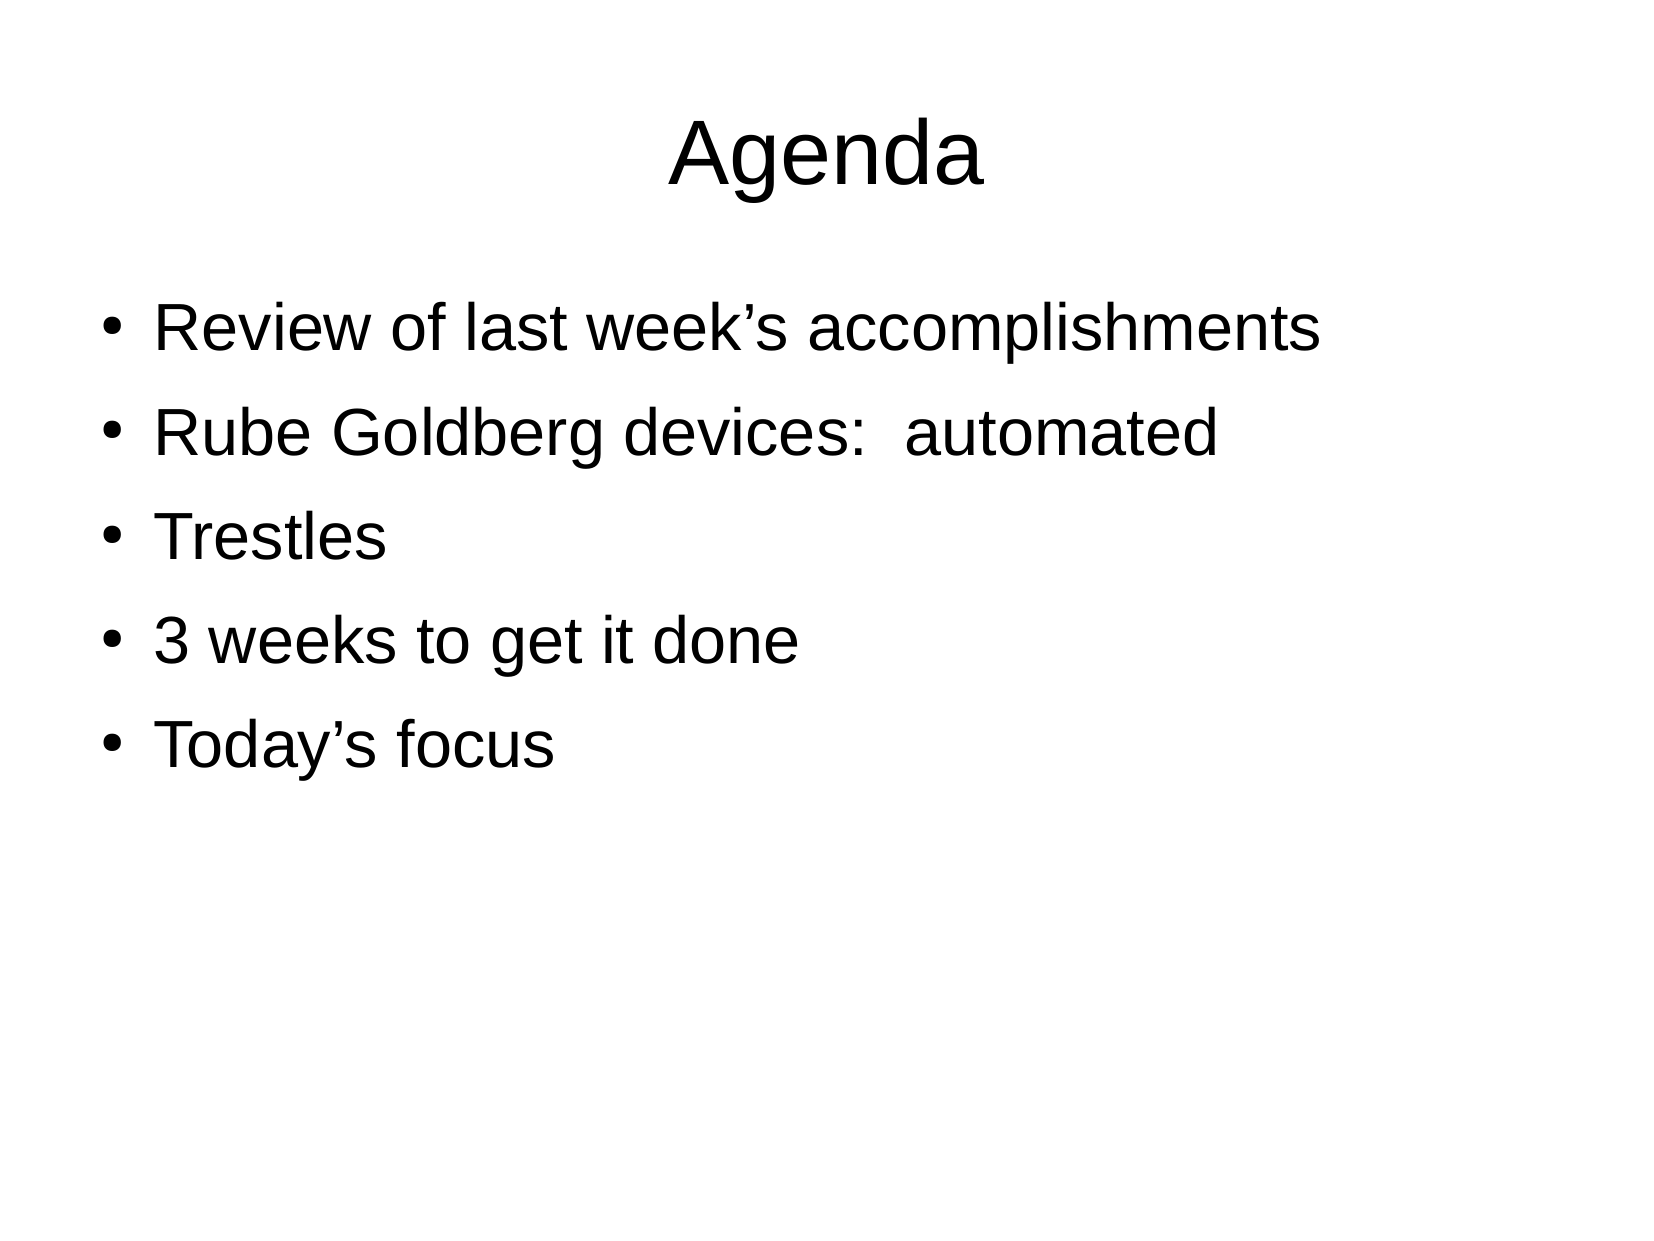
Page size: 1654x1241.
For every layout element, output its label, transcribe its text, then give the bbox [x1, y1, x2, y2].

list Review of last week’s accomplishments Rube Goldberg devices: automated Trestles 3 weeks to get it done Today’s focus [82, 290, 1571, 1010]
title Agenda [82, 49, 1571, 257]
